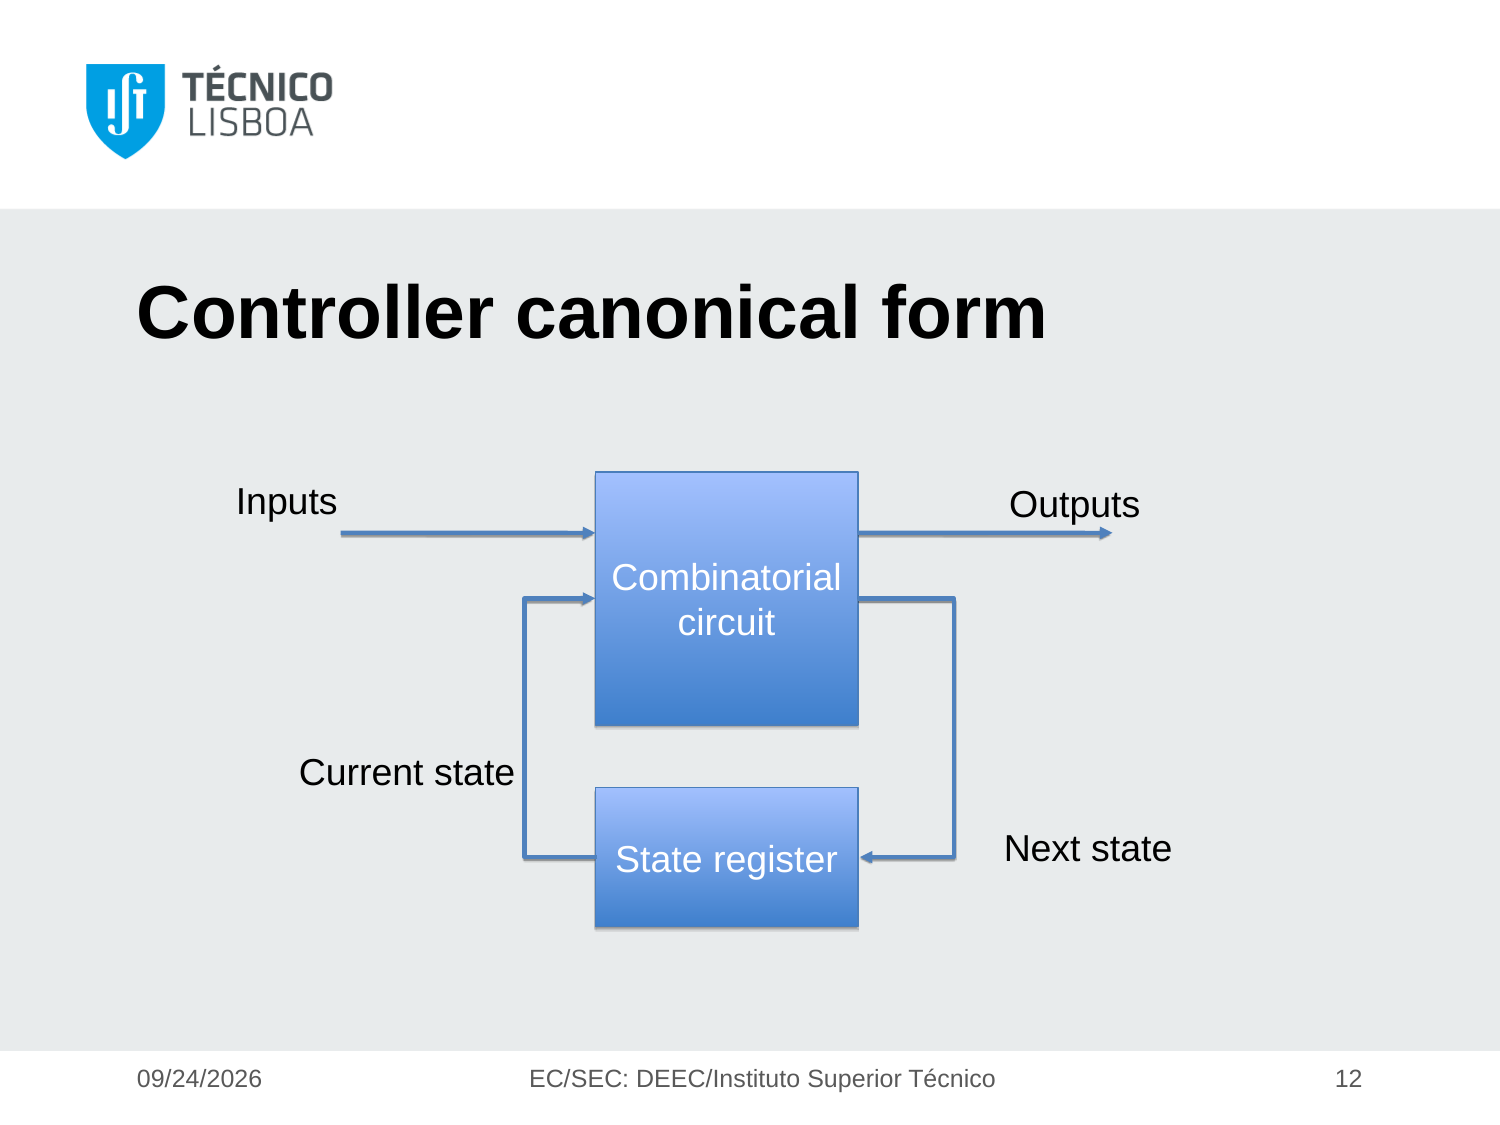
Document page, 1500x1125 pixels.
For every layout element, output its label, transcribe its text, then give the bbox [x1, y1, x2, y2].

slide_number <number> [1077, 1052, 1378, 1103]
footer EC/SEC: DEEC/Instituto Superior Técnico [512, 1052, 1021, 1103]
text_box Current state [284, 740, 531, 801]
picture [0, 0, 1500, 1125]
text_box Next state [988, 816, 1188, 877]
slide_number 11/06/2018 [121, 1052, 425, 1103]
text_box Combinatorial circuit [595, 471, 858, 725]
text_box Inputs [221, 469, 353, 530]
title Controller canonical form [121, 237, 1378, 381]
text_box State register [595, 787, 858, 927]
text_box Outputs [994, 472, 1156, 532]
